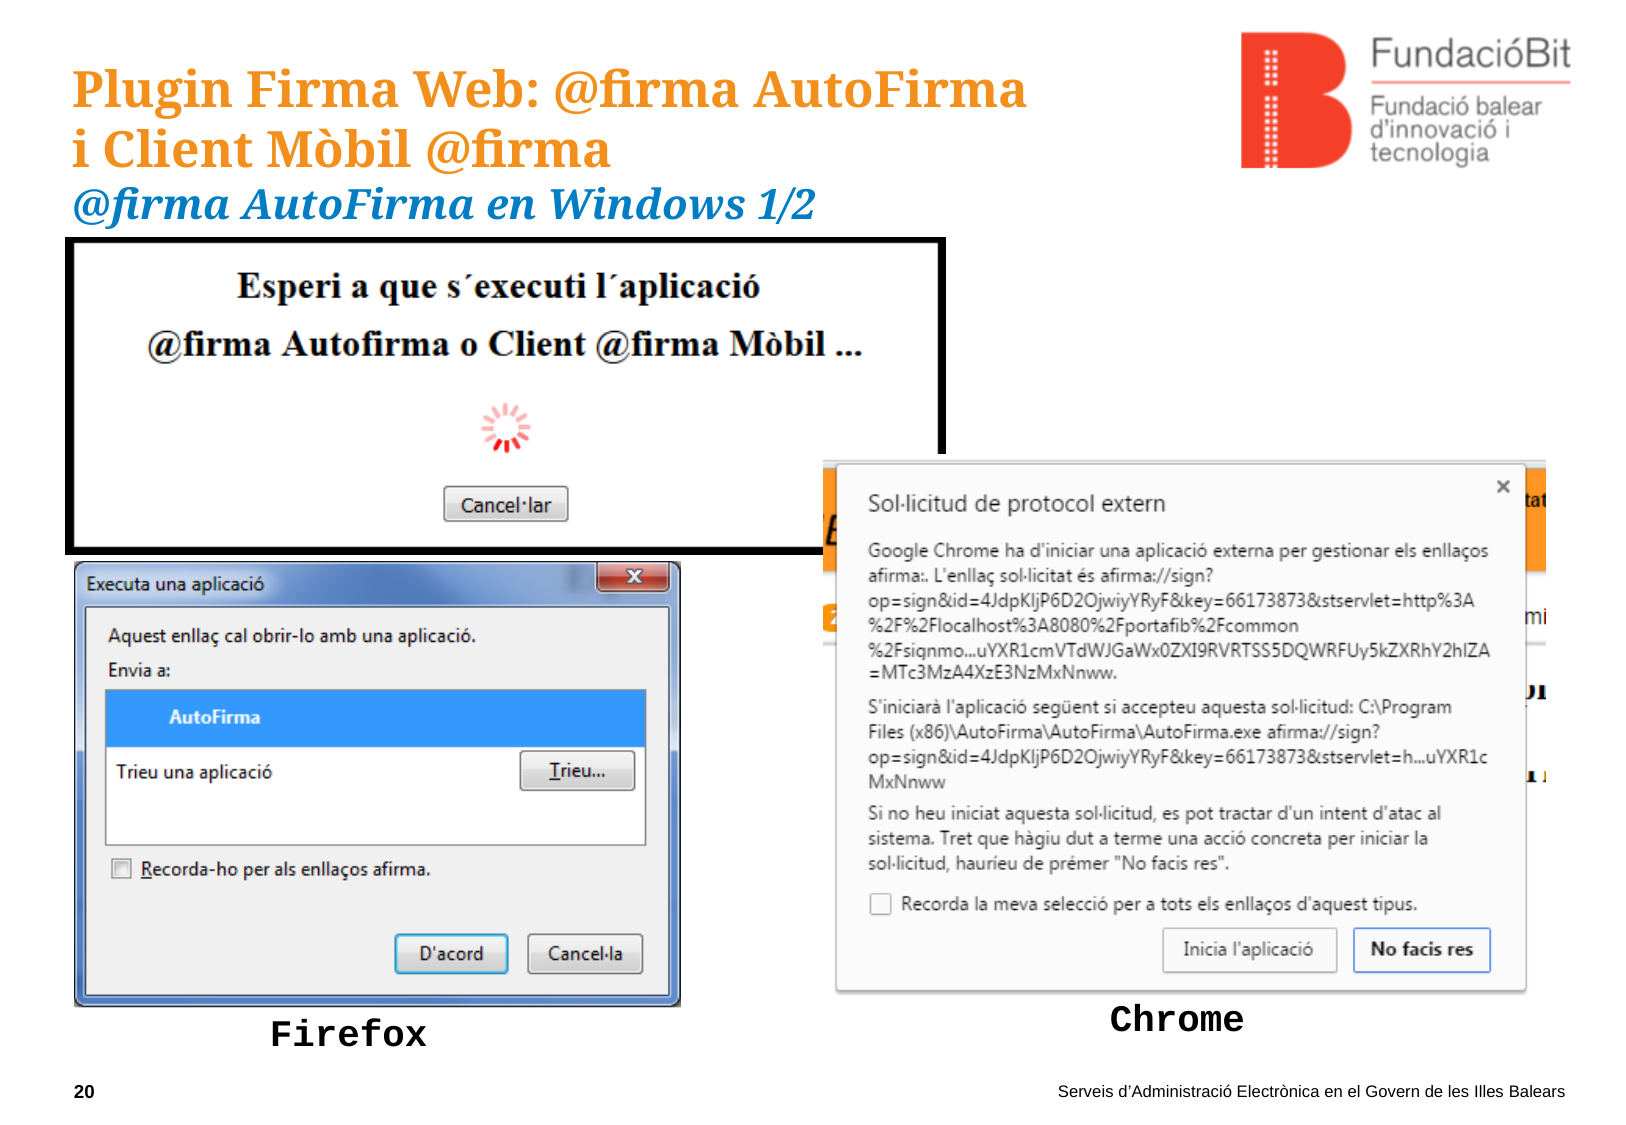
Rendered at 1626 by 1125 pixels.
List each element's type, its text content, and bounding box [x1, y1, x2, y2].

text_box Firefox [255, 1008, 443, 1066]
picture [65, 237, 1546, 1021]
text_box Plugin Firma Web: @firma AutoFirma i Client Mòbil @firma @firma AutoFirma en Windows 1/2 [72, 57, 1227, 161]
picture [74, 561, 681, 1009]
picture [1227, 24, 1602, 180]
slide_number <número> [73, 1079, 125, 1104]
text_box Chrome [1095, 992, 1260, 1051]
